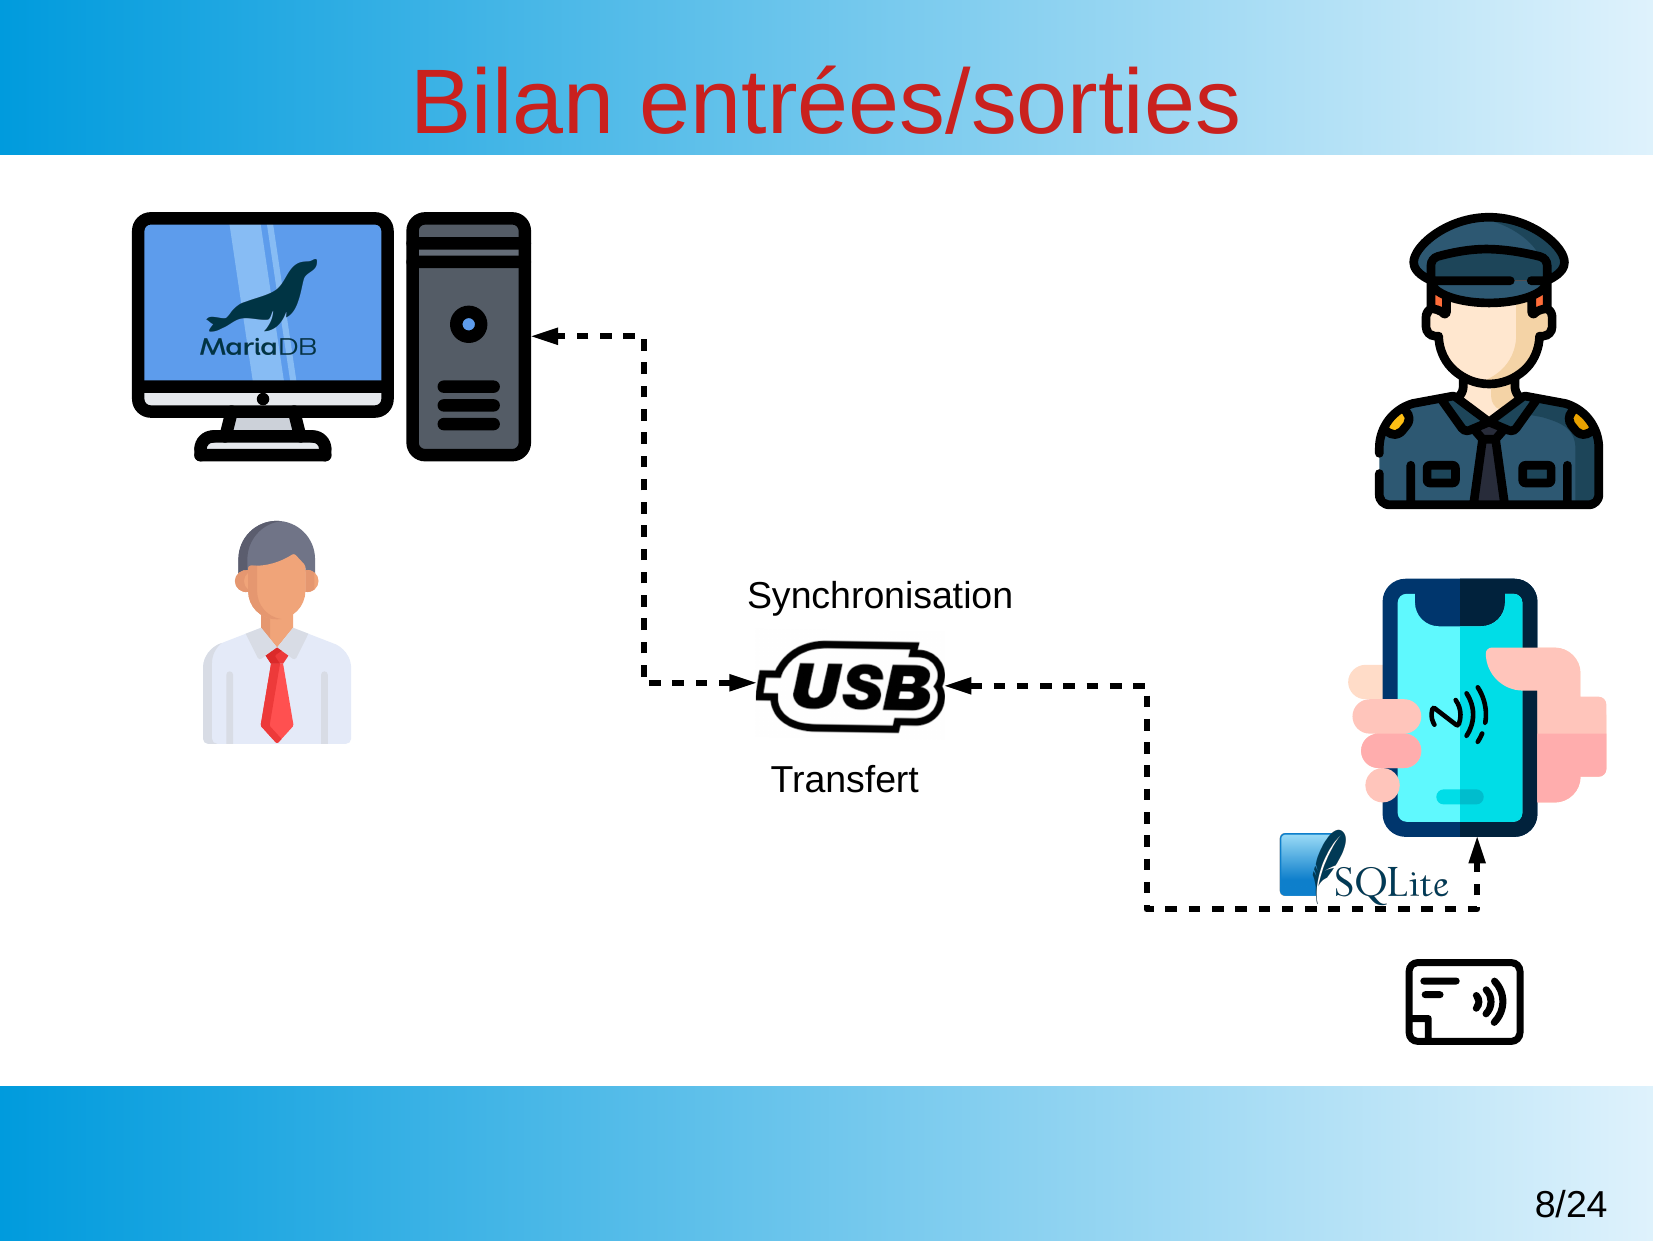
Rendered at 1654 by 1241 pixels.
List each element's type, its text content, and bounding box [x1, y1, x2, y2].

text_box <numéro>/24 [1520, 1175, 1654, 1241]
picture [1405, 956, 1524, 1048]
picture [1370, 212, 1607, 510]
title Bilan entrées/sorties [82, 49, 1571, 155]
picture [755, 666, 945, 740]
picture [165, 520, 389, 745]
text_box Synchronisation [732, 566, 1040, 666]
picture [131, 200, 532, 472]
text_box Transfert [755, 751, 1134, 851]
picture [1275, 578, 1607, 910]
